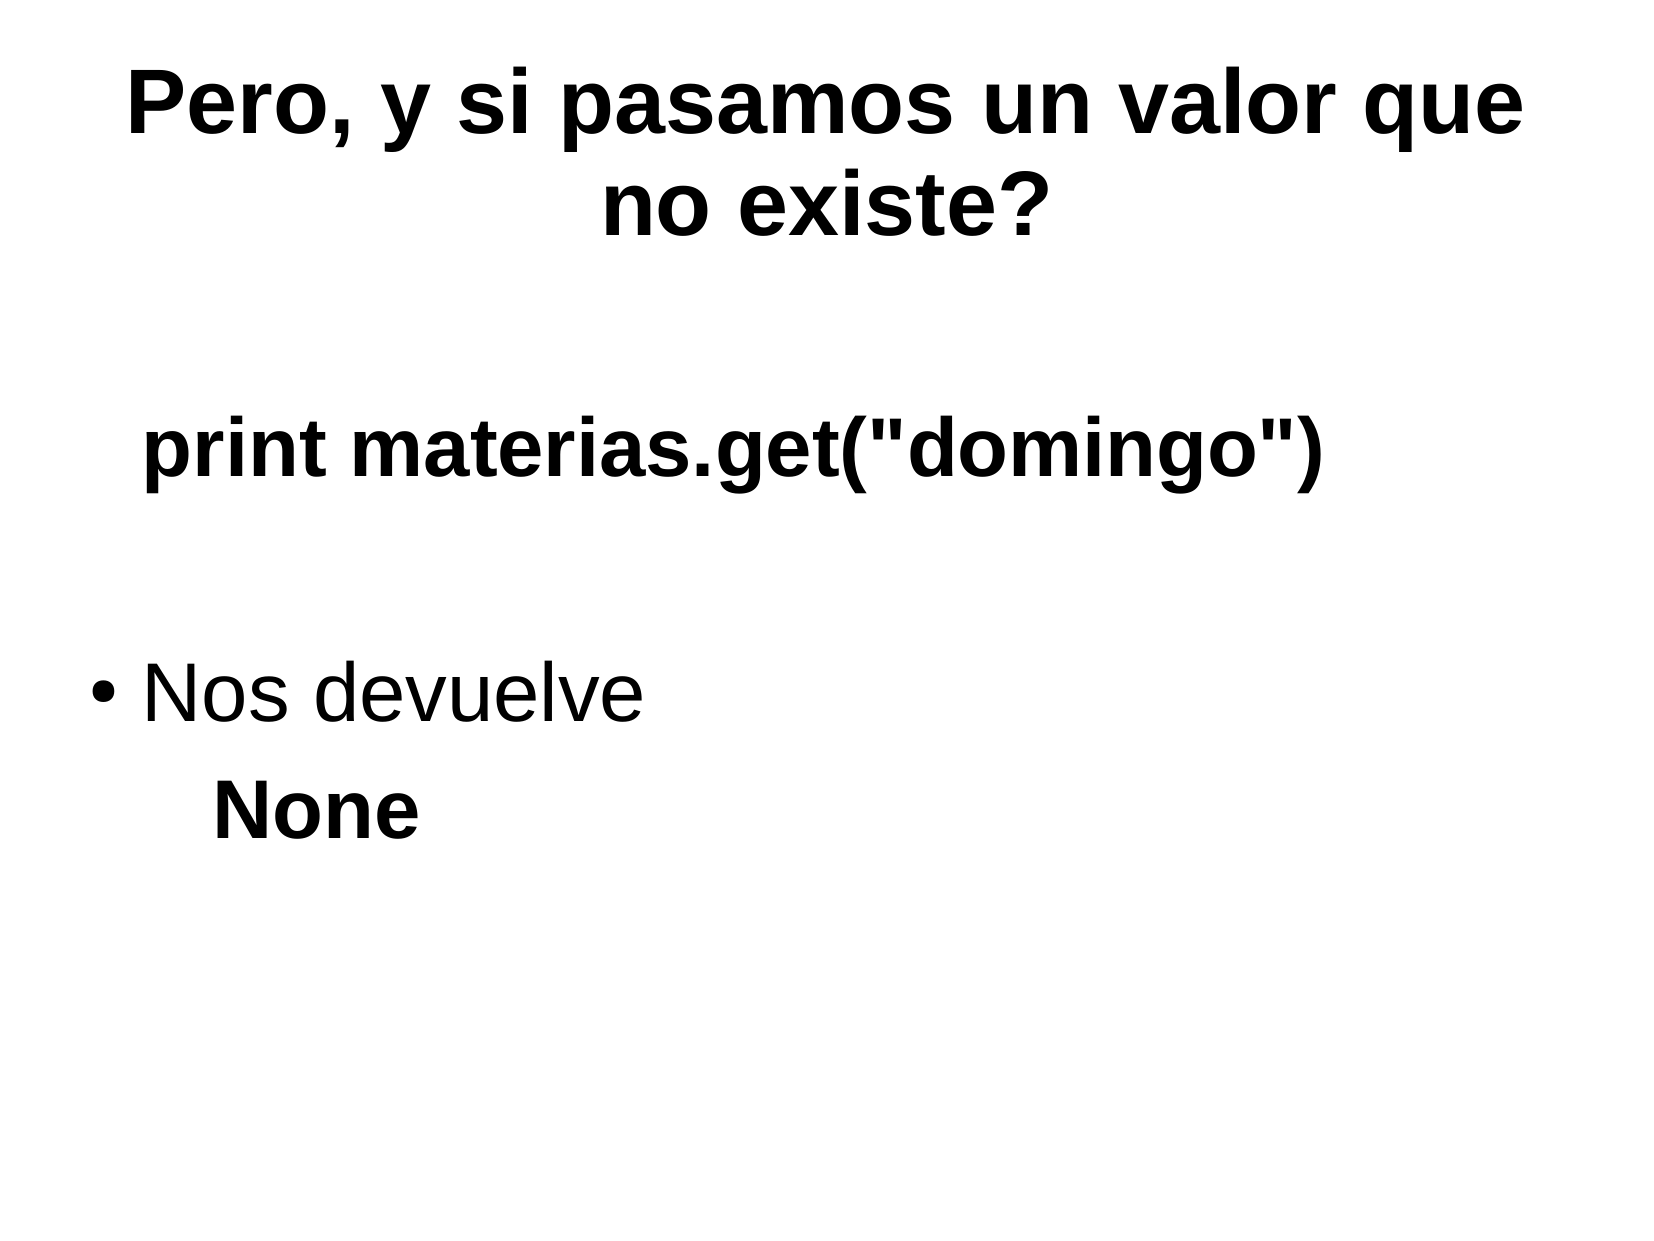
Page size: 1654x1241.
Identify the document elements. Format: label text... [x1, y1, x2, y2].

list print materias.get("domingo") Nos devuelve None [70, 401, 1560, 1121]
title Pero, y si pasamos un valor que no existe? [82, 49, 1571, 257]
